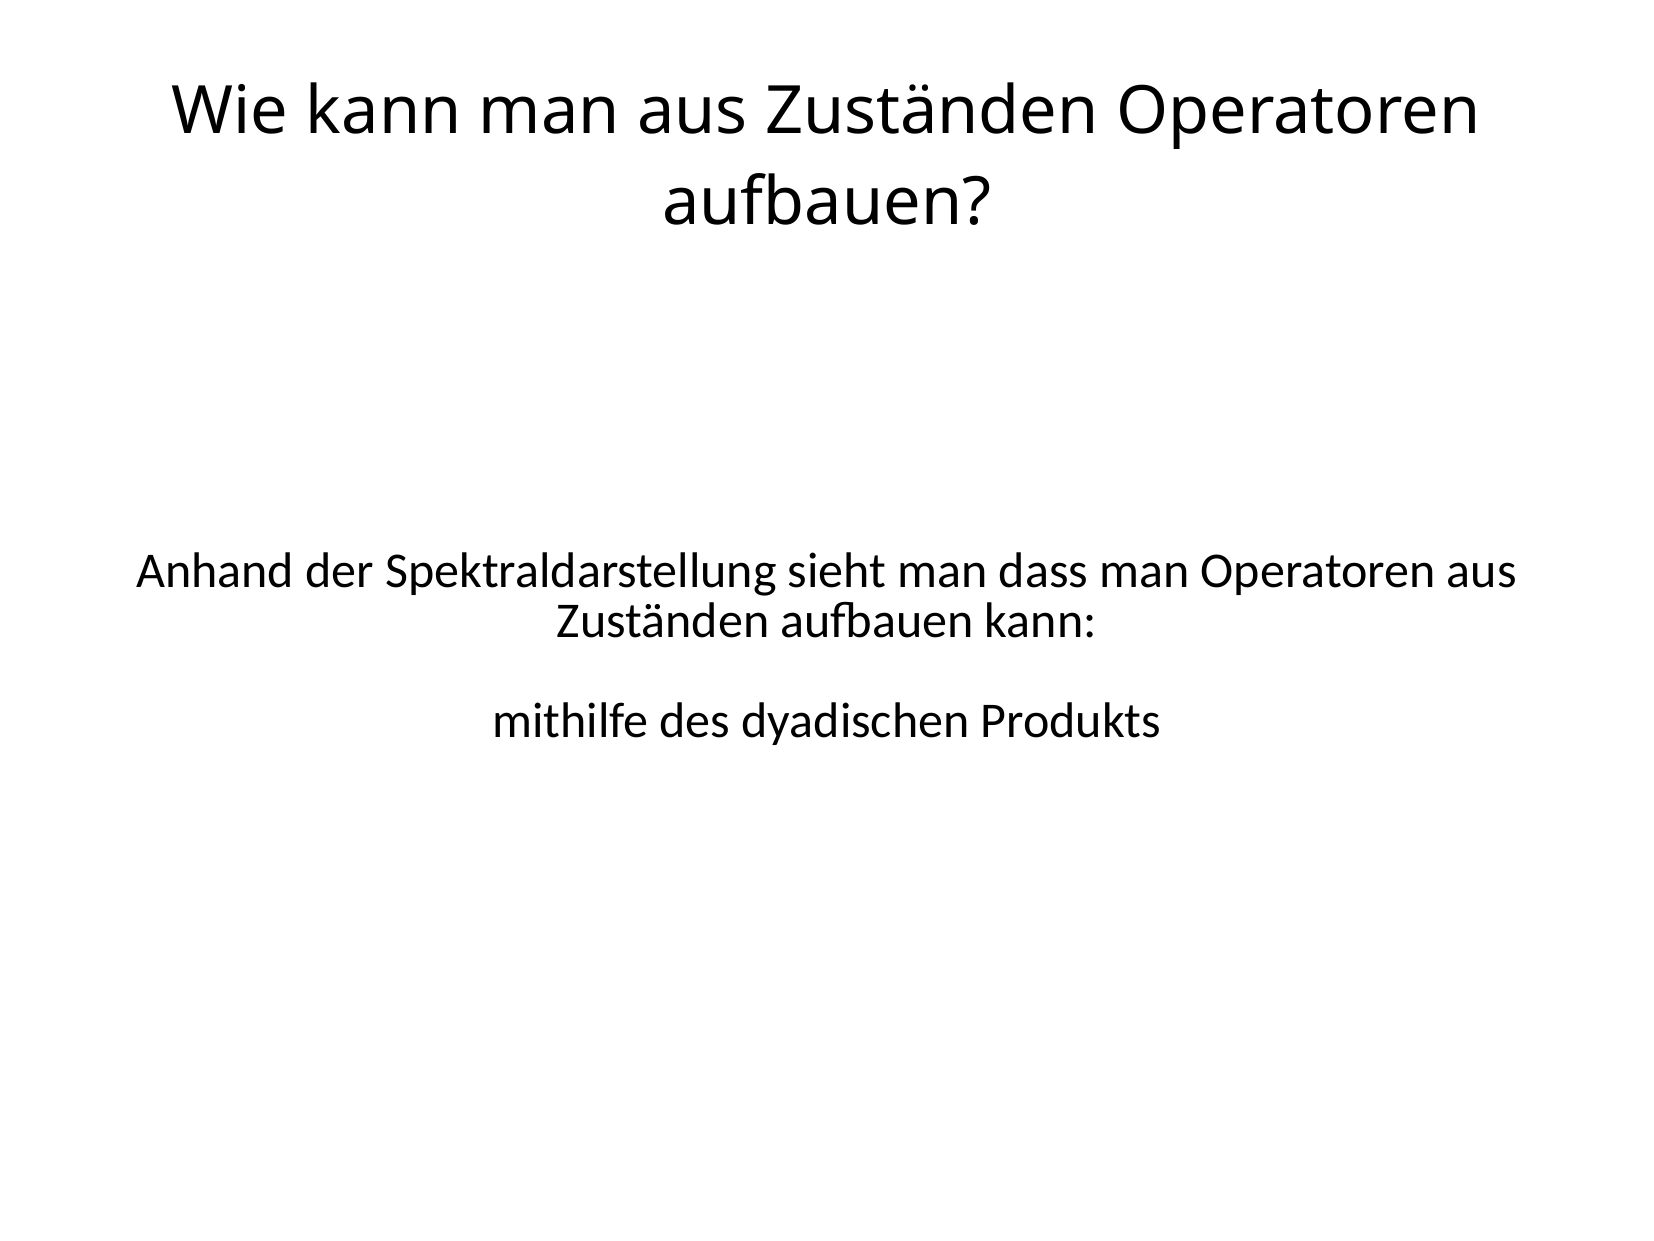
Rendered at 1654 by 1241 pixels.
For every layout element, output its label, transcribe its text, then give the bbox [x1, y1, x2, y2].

subtitle Anhand der Spektraldarstellung sieht man dass man Operatoren aus Zuständen aufbauen kann: mithilfe des dyadischen Produkts [82, 290, 1571, 1010]
title Wie kann man aus Zuständen Operatoren aufbauen? [82, 49, 1571, 257]
